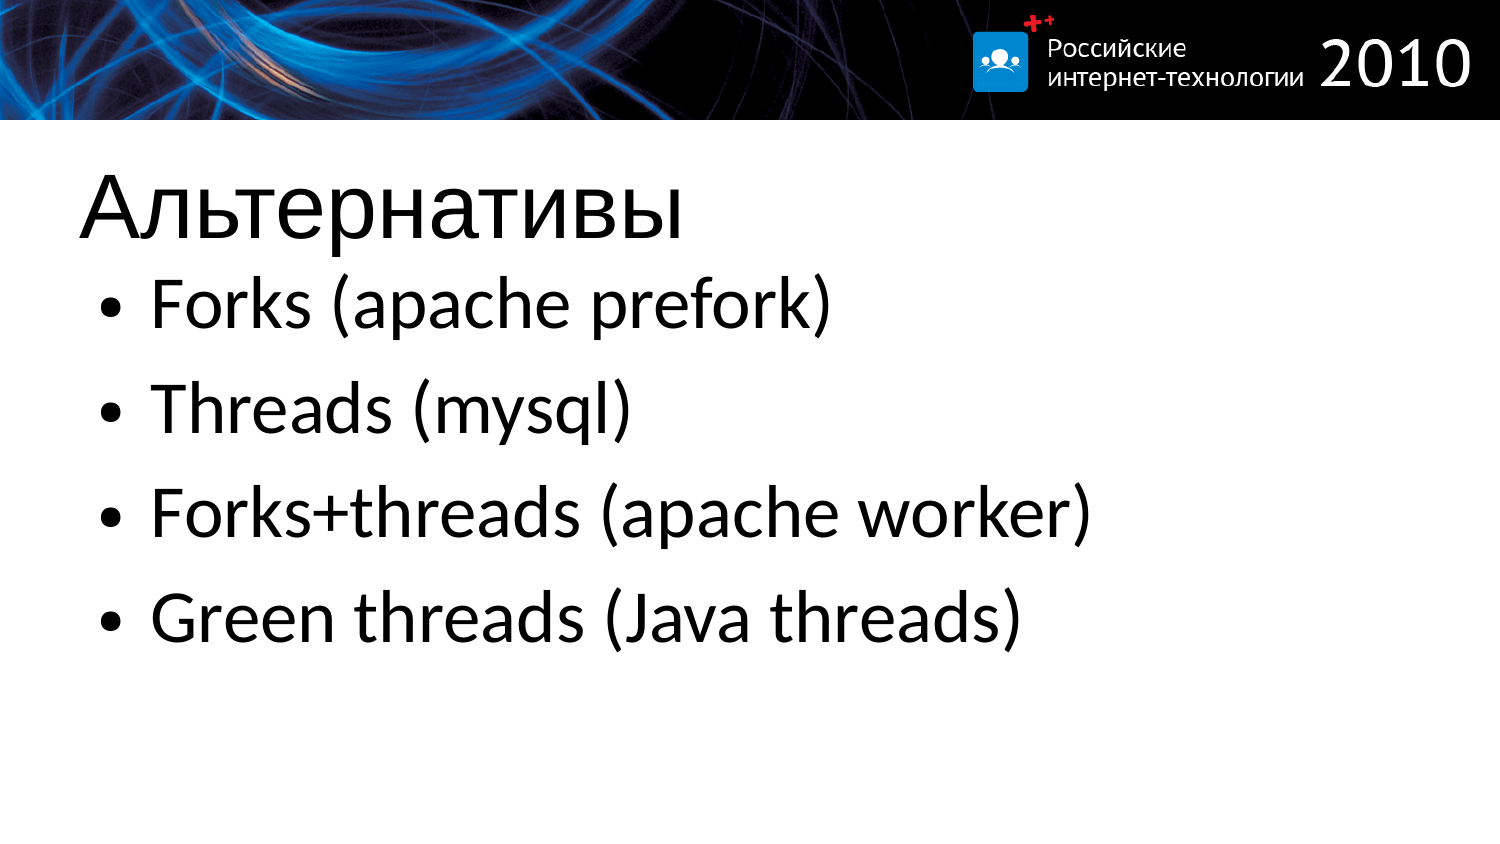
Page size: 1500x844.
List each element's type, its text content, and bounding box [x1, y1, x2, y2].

list Forks (apache prefork) Threads (mysql) Forks+threads (apache worker) Green threads (Java threads) [79, 272, 1430, 750]
title Альтернативы [79, 149, 1430, 264]
picture [0, 0, 1500, 120]
